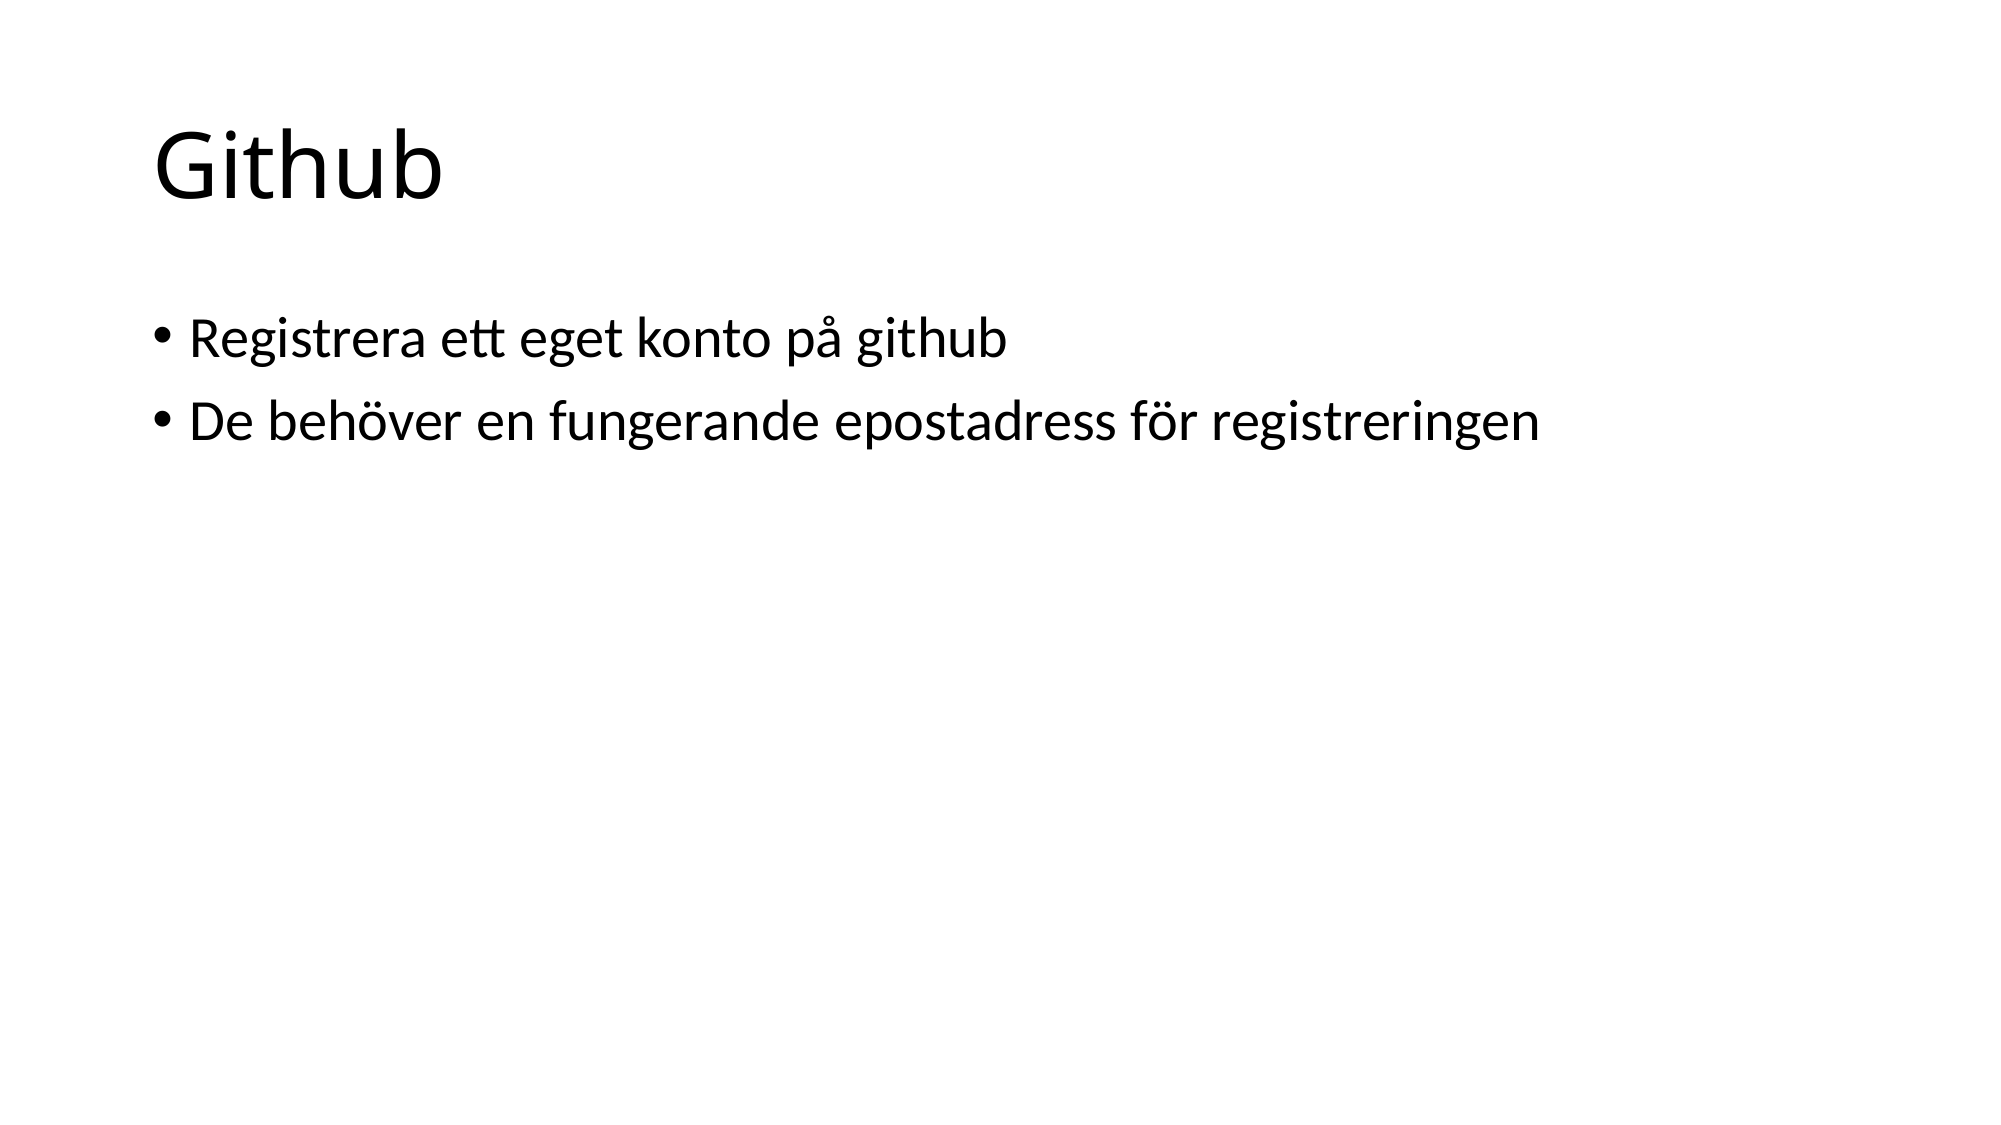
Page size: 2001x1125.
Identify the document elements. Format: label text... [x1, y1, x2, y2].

list Registrera ett eget konto på github De behöver en fungerande epostadress för registreringen [137, 299, 1863, 1014]
title Github [137, 59, 1863, 278]
